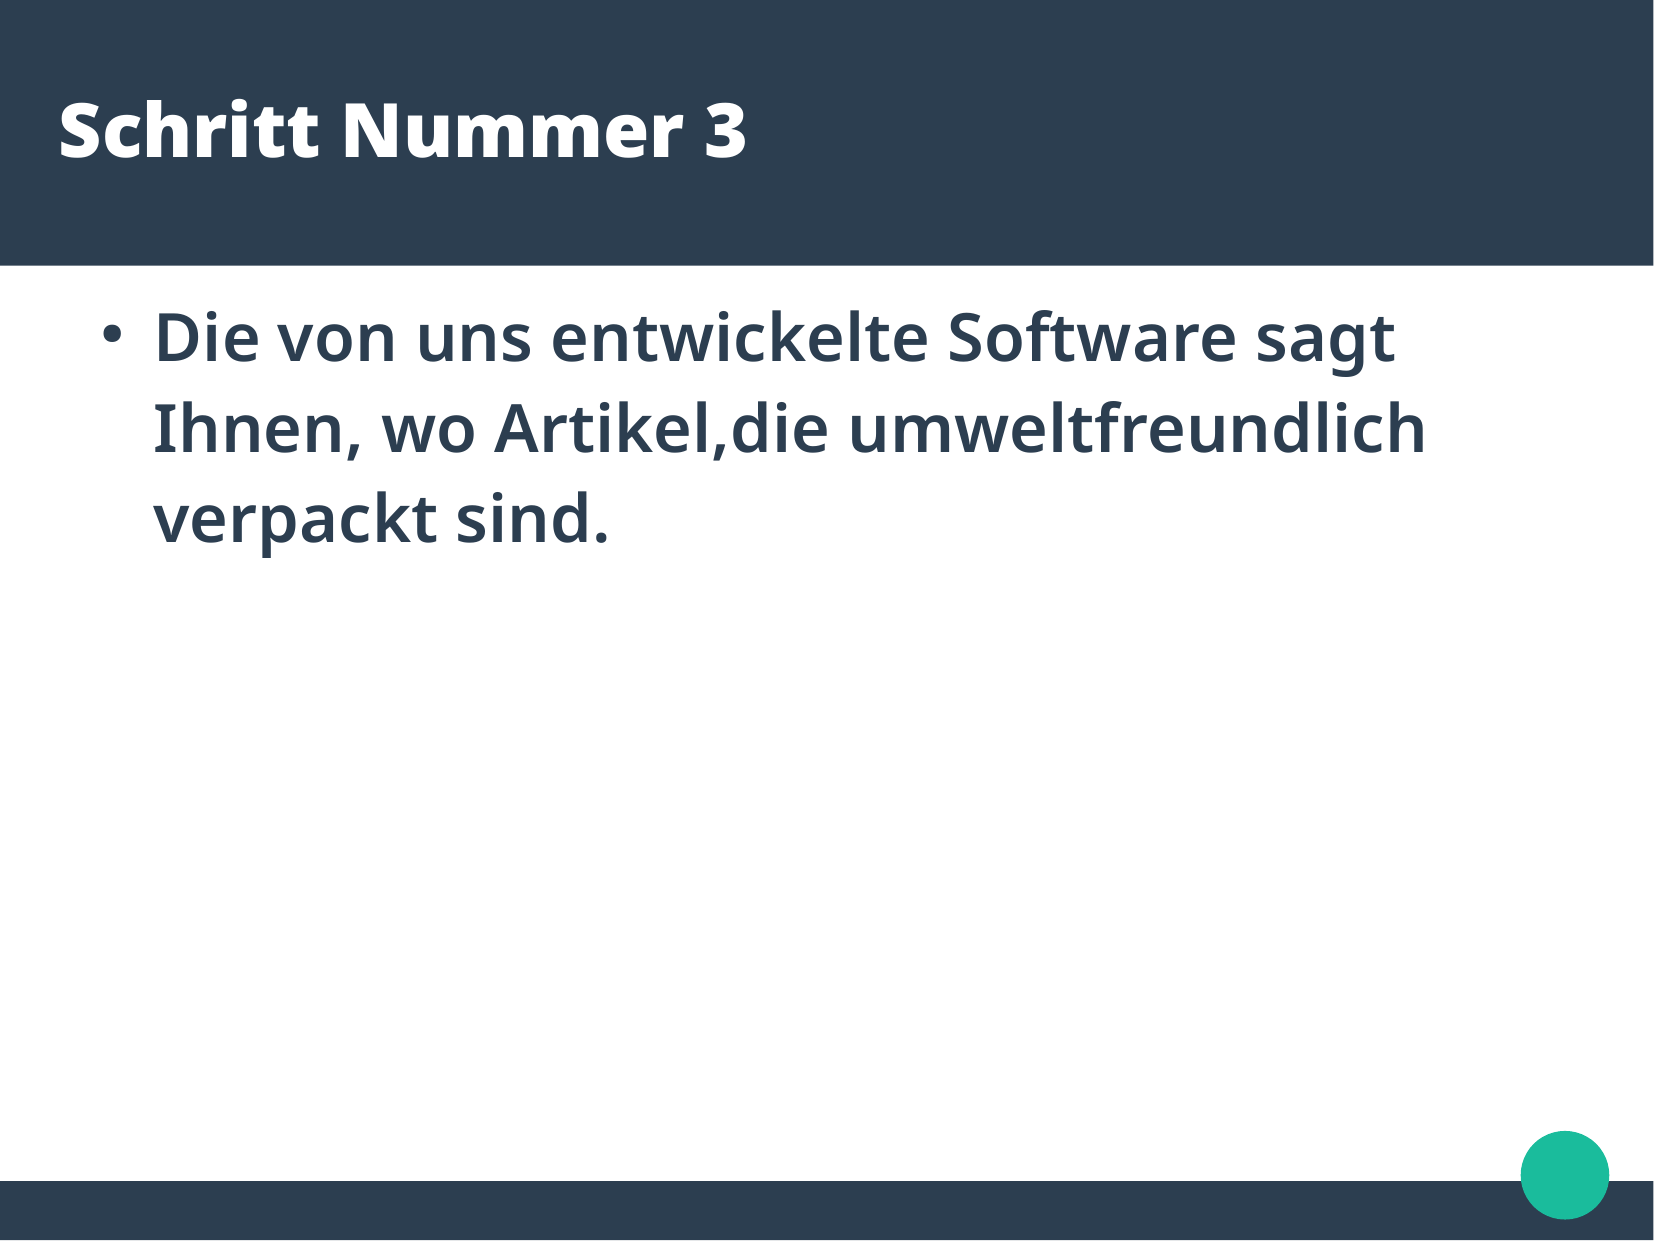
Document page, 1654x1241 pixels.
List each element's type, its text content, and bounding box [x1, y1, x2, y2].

list Die von uns entwickelte Software sagt Ihnen, wo Artikel,die umweltfreundlich verpackt sind. [82, 290, 1571, 1010]
title Schritt Nummer 3 [59, 49, 1595, 207]
